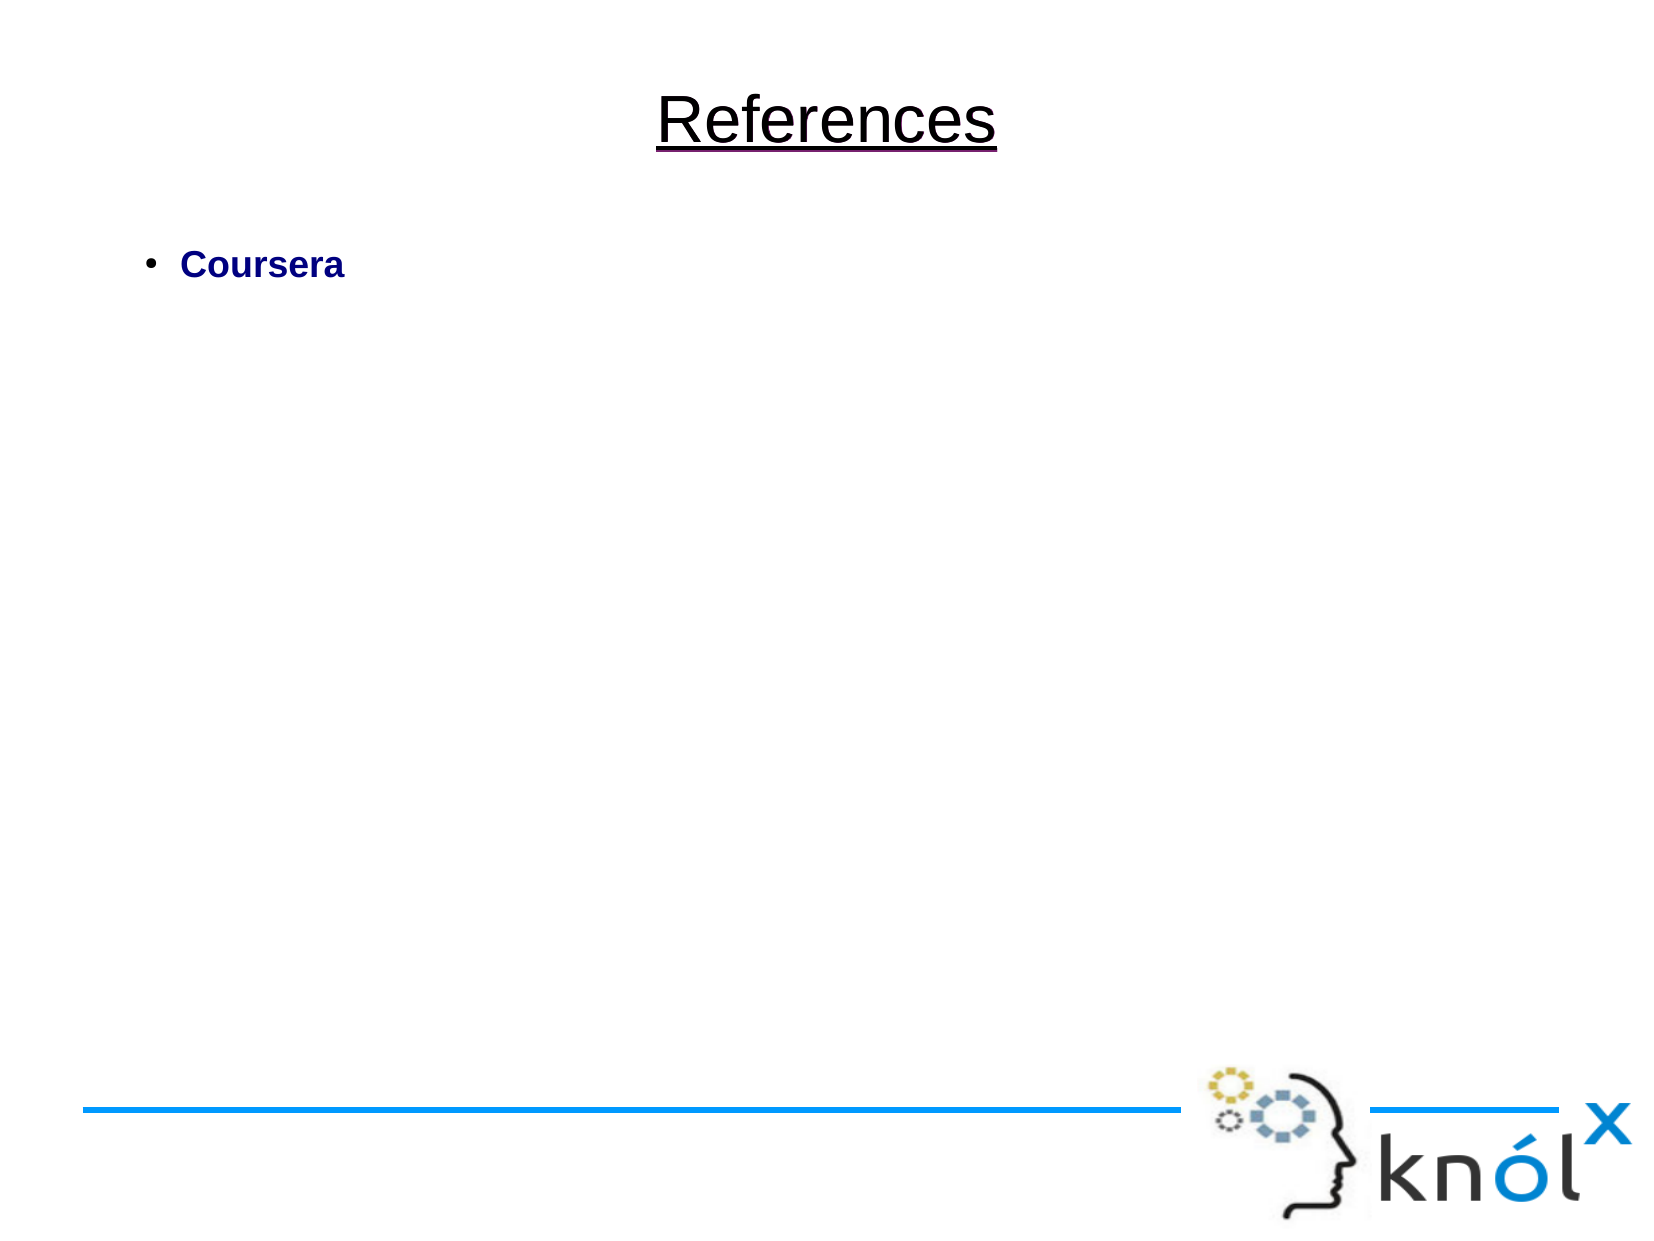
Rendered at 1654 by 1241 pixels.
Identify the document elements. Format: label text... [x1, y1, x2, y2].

picture [1196, 1064, 1643, 1229]
text_box Coursera [129, 236, 449, 358]
subtitle References [82, 49, 1571, 189]
